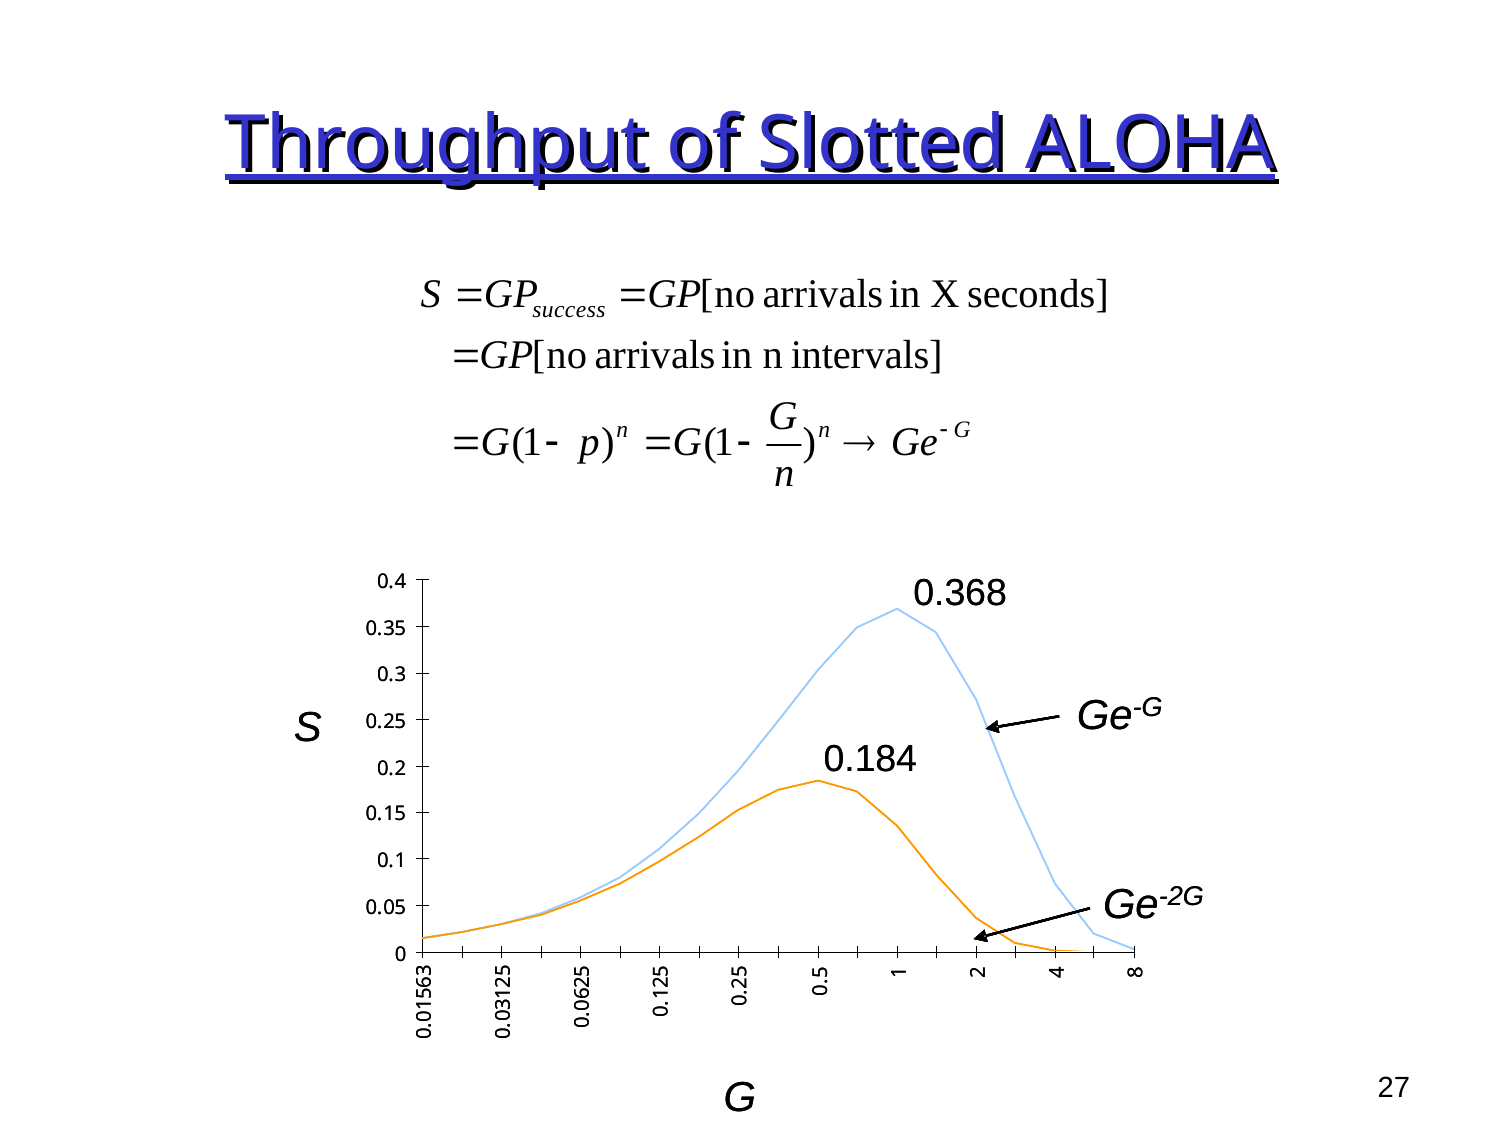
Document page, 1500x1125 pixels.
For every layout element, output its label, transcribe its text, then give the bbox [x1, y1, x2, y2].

title Throughput of Slotted ALOHA [75, 45, 1426, 233]
chart [413, 267, 1113, 498]
picture [278, 538, 1221, 1125]
